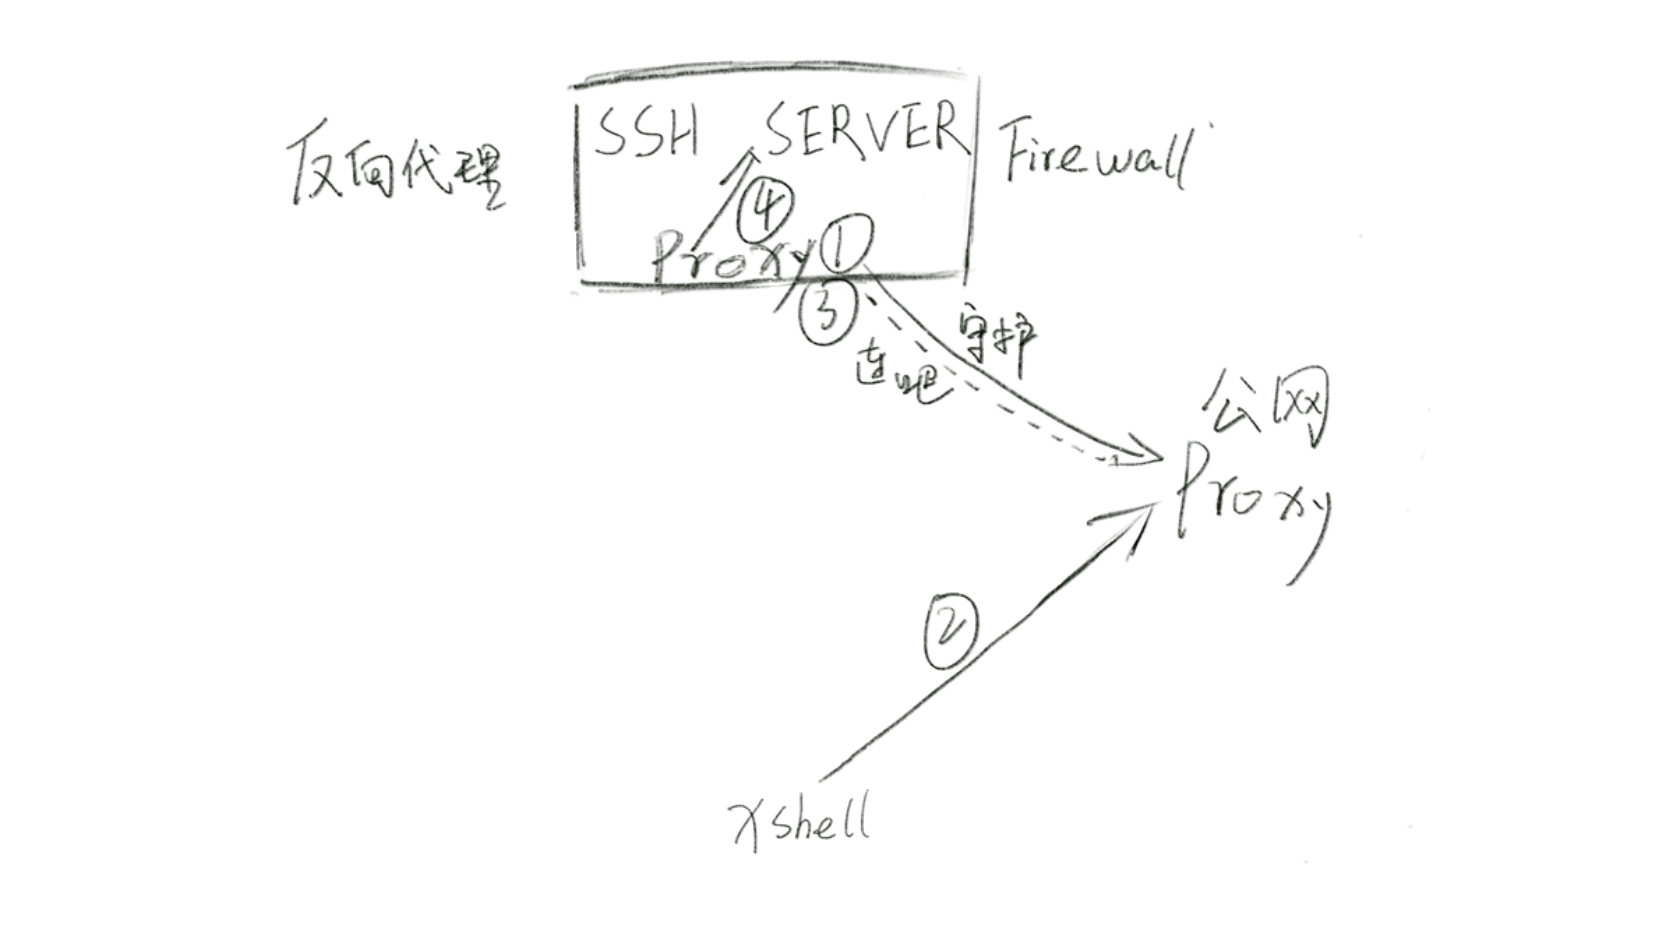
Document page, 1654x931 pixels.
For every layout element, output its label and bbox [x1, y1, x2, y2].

picture [208, 1, 1450, 931]
